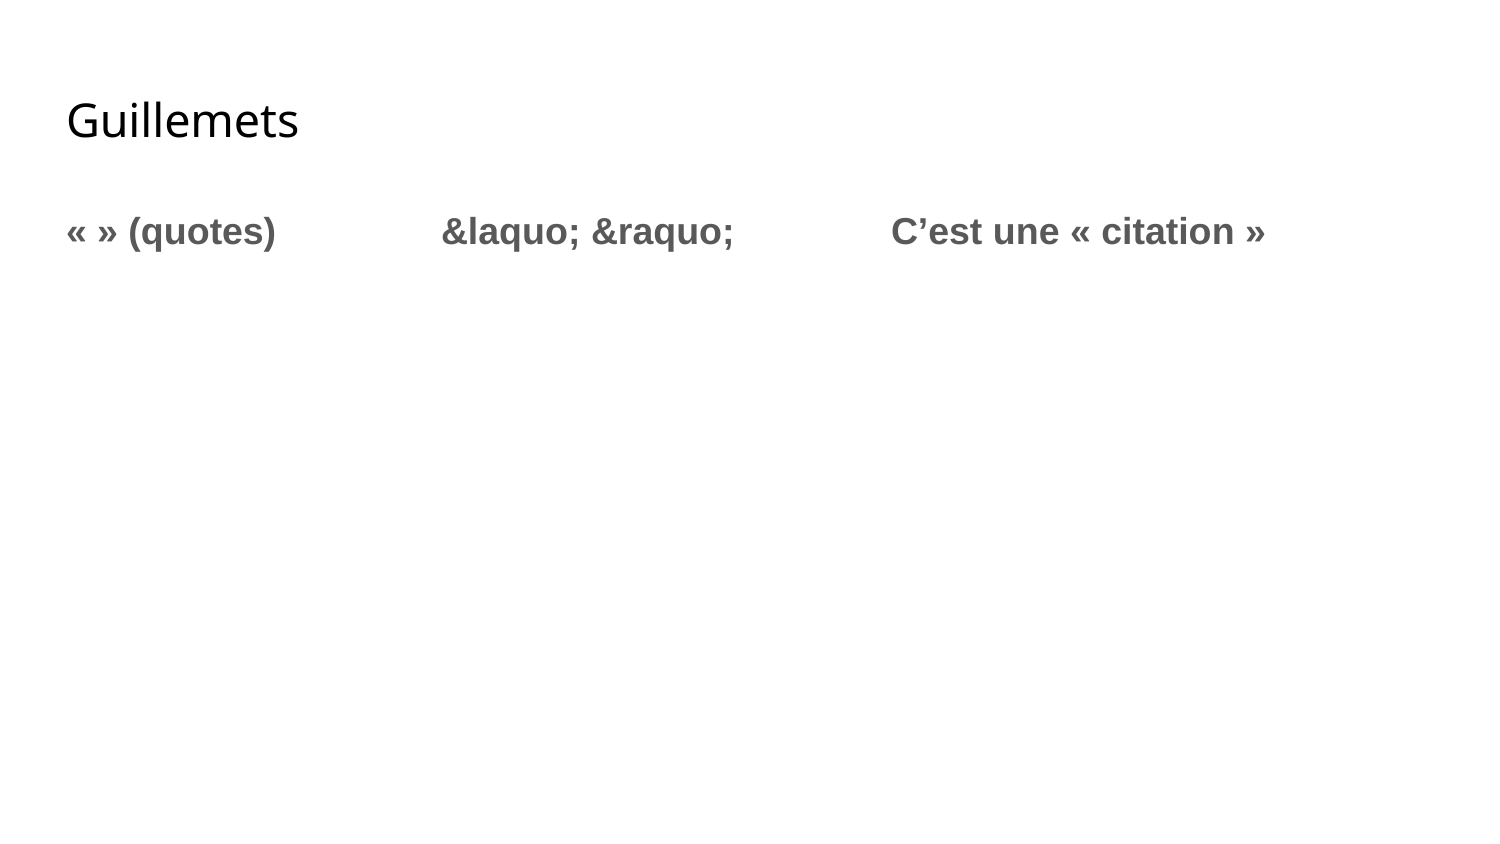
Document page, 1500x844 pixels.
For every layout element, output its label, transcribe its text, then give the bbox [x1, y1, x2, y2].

list « » (quotes) &laquo; &raquo; C’est une « citation » [51, 189, 1449, 750]
title Guillemets [51, 72, 1449, 167]
